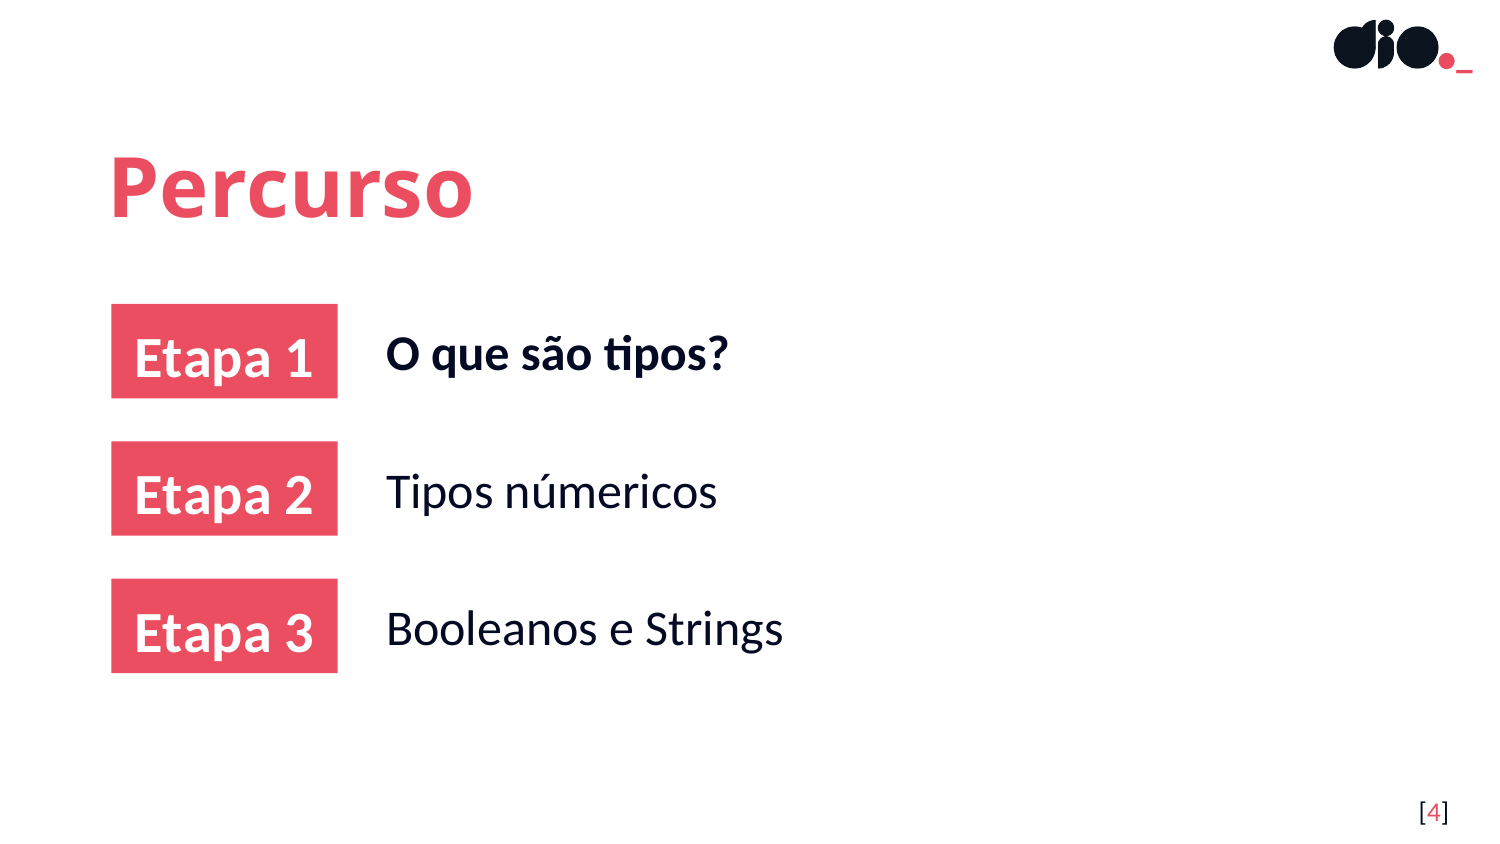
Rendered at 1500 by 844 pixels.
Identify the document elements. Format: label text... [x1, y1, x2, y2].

text_box O que são tipos? [371, 313, 1384, 389]
text_box Etapa 1 [111, 303, 338, 399]
text_box Percurso [92, 104, 1309, 243]
text_box Booleanos e Strings [371, 588, 1384, 664]
text_box Etapa 3 [111, 578, 338, 674]
text_box Tipos númericos [371, 451, 1384, 526]
text_box Etapa 2 [111, 441, 338, 536]
text_box [] [1403, 779, 1494, 844]
